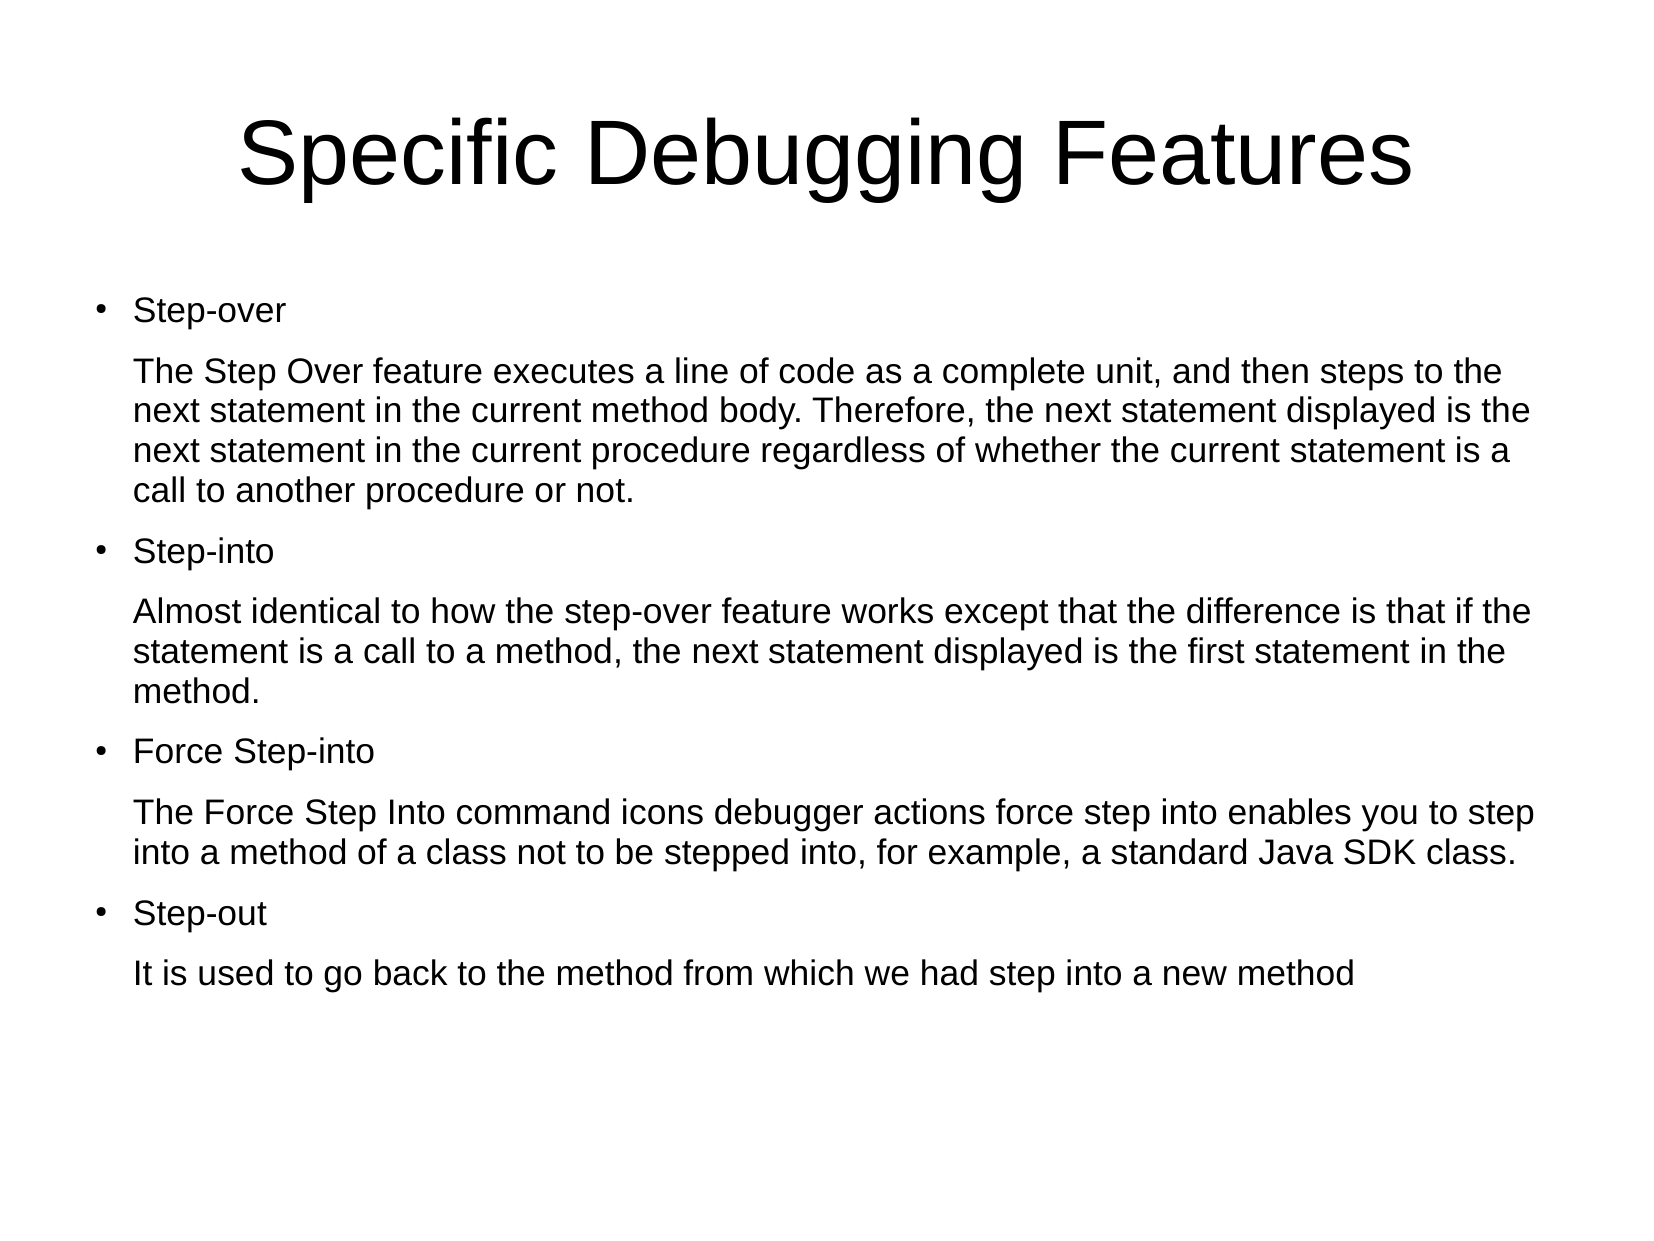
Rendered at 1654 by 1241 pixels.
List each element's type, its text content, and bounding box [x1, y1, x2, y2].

list Step-over The Step Over feature executes a line of code as a complete unit, and then steps to the next statement in the current method body. Therefore, the next statement displayed is the next statement in the current procedure regardless of whether the current statement is a call to another procedure or not. Step-into Almost identical to how the step-over feature works except that the difference is that if the statement is a call to a method, the next statement displayed is the first statement in the method. Force Step-into The Force Step Into command icons debugger actions force step into enables you to step into a method of a class not to be stepped into, for example, a standard Java SDK class. Step-out It is used to go back to the method from which we had step into a new method [82, 290, 1571, 1010]
title Specific Debugging Features [82, 49, 1571, 257]
